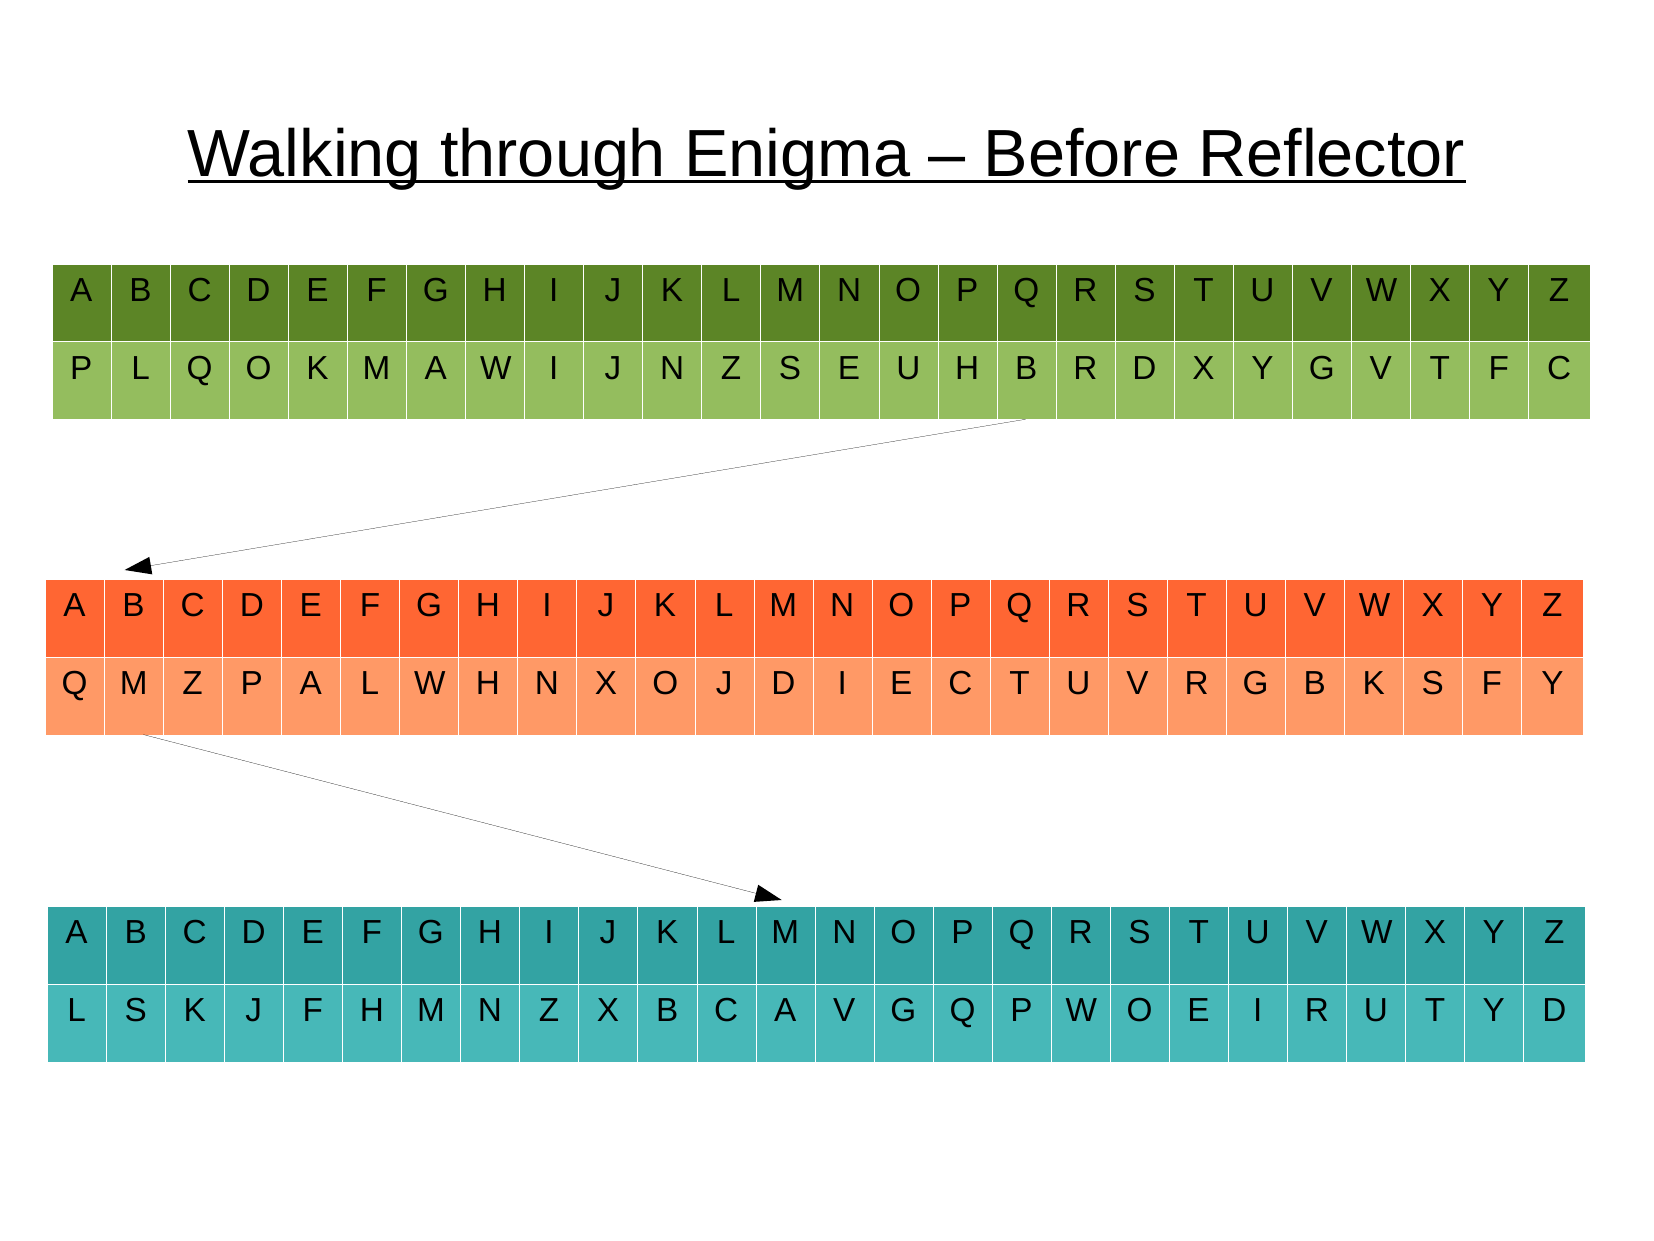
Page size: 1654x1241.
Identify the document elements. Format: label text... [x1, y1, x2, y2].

table_header D [223, 580, 281, 657]
table_header Q [993, 907, 1051, 984]
table_cell L [112, 342, 170, 419]
table_cell H [939, 342, 997, 419]
table_header R [1050, 580, 1108, 657]
table_cell X [579, 985, 637, 1062]
table_cell T [1411, 342, 1469, 419]
table_cell Z [520, 985, 578, 1062]
table_header T [1168, 580, 1226, 657]
table_header P [939, 265, 997, 341]
table_header D [230, 265, 288, 341]
table_header S [1109, 580, 1167, 657]
table_cell R [1168, 658, 1226, 735]
table_cell D [1116, 342, 1174, 419]
table_header B [112, 265, 170, 341]
table_cell B [998, 342, 1056, 419]
table_cell Y [1234, 342, 1292, 419]
table_cell W [466, 342, 524, 419]
table_cell C [698, 985, 756, 1062]
table_cell F [1470, 342, 1528, 419]
table_cell F [1463, 658, 1521, 735]
table_header F [341, 580, 399, 657]
table_cell R [1057, 342, 1115, 419]
table_header X [1406, 907, 1464, 984]
table_header W [1345, 580, 1403, 657]
table_cell V [1109, 658, 1167, 735]
table_header J [579, 907, 637, 984]
table_cell K [289, 342, 347, 419]
table_cell C [932, 658, 990, 735]
table_cell W [400, 658, 458, 735]
table_header V [1286, 580, 1344, 657]
table_header F [343, 907, 401, 984]
table_cell L [341, 658, 399, 735]
table_cell Y [1465, 985, 1523, 1062]
table_cell P [223, 658, 281, 735]
table_cell Y [1522, 658, 1583, 735]
table_header C [171, 265, 229, 341]
table_header H [461, 907, 519, 984]
table_cell B [638, 985, 697, 1062]
table_header I [518, 580, 576, 657]
table_header B [105, 580, 163, 657]
table_cell P [993, 985, 1051, 1062]
table_header S [1111, 907, 1169, 984]
table_cell D [755, 658, 813, 735]
table_cell S [761, 342, 819, 419]
table_header G [407, 265, 465, 341]
table_header P [932, 580, 990, 657]
table_cell S [1404, 658, 1462, 735]
table_header P [934, 907, 992, 984]
table_cell N [461, 985, 519, 1062]
table_cell A [757, 985, 815, 1062]
table_cell K [1345, 658, 1403, 735]
table_cell U [880, 342, 938, 419]
table_header T [1175, 265, 1233, 341]
table_cell P [53, 342, 111, 419]
table_cell A [282, 658, 340, 735]
table_cell J [696, 658, 754, 735]
table_cell Z [702, 342, 760, 419]
table_header S [1116, 265, 1174, 341]
table_cell L [48, 985, 106, 1062]
table_cell Q [46, 658, 104, 735]
table_header N [814, 580, 872, 657]
table_cell H [459, 658, 517, 735]
table_cell E [873, 658, 931, 735]
table_header V [1288, 907, 1346, 984]
table_header X [1404, 580, 1462, 657]
table_cell O [1111, 985, 1169, 1062]
table_header M [755, 580, 813, 657]
table_header Y [1470, 265, 1528, 341]
table_cell H [343, 985, 401, 1062]
table_cell S [107, 985, 165, 1062]
table_header K [636, 580, 695, 657]
table_header W [1352, 265, 1410, 341]
table_header C [166, 907, 224, 984]
table_header Q [998, 265, 1056, 341]
table_header I [525, 265, 583, 341]
table_cell J [225, 985, 283, 1062]
table_cell Q [934, 985, 992, 1062]
table_header L [698, 907, 756, 984]
table_cell R [1288, 985, 1346, 1062]
table_header K [643, 265, 701, 341]
table_cell G [875, 985, 933, 1062]
table_cell I [525, 342, 583, 419]
table_cell U [1347, 985, 1405, 1062]
table_header A [53, 265, 111, 341]
table_cell M [348, 342, 406, 419]
table_header O [880, 265, 938, 341]
table_header Q [991, 580, 1049, 657]
table_cell N [518, 658, 576, 735]
table_header J [584, 265, 642, 341]
table_cell M [402, 985, 460, 1062]
table_header W [1347, 907, 1405, 984]
table_header E [289, 265, 347, 341]
table_cell K [166, 985, 224, 1062]
table_cell V [816, 985, 874, 1062]
table_cell X [1175, 342, 1233, 419]
table_header L [702, 265, 760, 341]
table_cell B [1286, 658, 1344, 735]
table_cell D [1524, 985, 1585, 1062]
table_cell U [1050, 658, 1108, 735]
table_header Z [1522, 580, 1583, 657]
table_header H [459, 580, 517, 657]
table_header A [46, 580, 104, 657]
table_cell X [577, 658, 635, 735]
table_header G [400, 580, 458, 657]
table_header G [402, 907, 460, 984]
table_cell T [1406, 985, 1464, 1062]
table_header B [107, 907, 165, 984]
table_cell Q [171, 342, 229, 419]
table_cell C [1529, 342, 1590, 419]
table_cell J [584, 342, 642, 419]
table_header E [284, 907, 342, 984]
table_header U [1229, 907, 1287, 984]
table_header R [1057, 265, 1115, 341]
table_header Z [1529, 265, 1590, 341]
table_header K [638, 907, 697, 984]
table_header H [466, 265, 524, 341]
table_header L [696, 580, 754, 657]
table_header O [875, 907, 933, 984]
title Walking through Enigma – Before Reflector [82, 49, 1571, 257]
table_header A [48, 907, 106, 984]
table_cell E [820, 342, 879, 419]
table_header Y [1463, 580, 1521, 657]
table_header J [577, 580, 635, 657]
table_cell E [1170, 985, 1228, 1062]
table_header Y [1465, 907, 1523, 984]
table_header Z [1524, 907, 1585, 984]
table_header N [820, 265, 879, 341]
table_header C [164, 580, 222, 657]
table_cell A [407, 342, 465, 419]
table_header R [1052, 907, 1110, 984]
table_header F [348, 265, 406, 341]
table_header M [761, 265, 819, 341]
table_cell M [105, 658, 163, 735]
table_header O [873, 580, 931, 657]
table_cell F [284, 985, 342, 1062]
table_header M [757, 907, 815, 984]
table_cell I [814, 658, 872, 735]
table_cell W [1052, 985, 1110, 1062]
table_header X [1411, 265, 1469, 341]
table_cell O [230, 342, 288, 419]
table_cell T [991, 658, 1049, 735]
table_header U [1234, 265, 1292, 341]
table_cell O [636, 658, 695, 735]
table_cell G [1227, 658, 1285, 735]
table_header V [1293, 265, 1351, 341]
table_cell Z [164, 658, 222, 735]
table_cell N [643, 342, 701, 419]
table_header E [282, 580, 340, 657]
table_header I [520, 907, 578, 984]
table_cell V [1352, 342, 1410, 419]
table_header N [816, 907, 874, 984]
table_header U [1227, 580, 1285, 657]
table_cell G [1293, 342, 1351, 419]
table_header D [225, 907, 283, 984]
table_header T [1170, 907, 1228, 984]
table_cell I [1229, 985, 1287, 1062]
